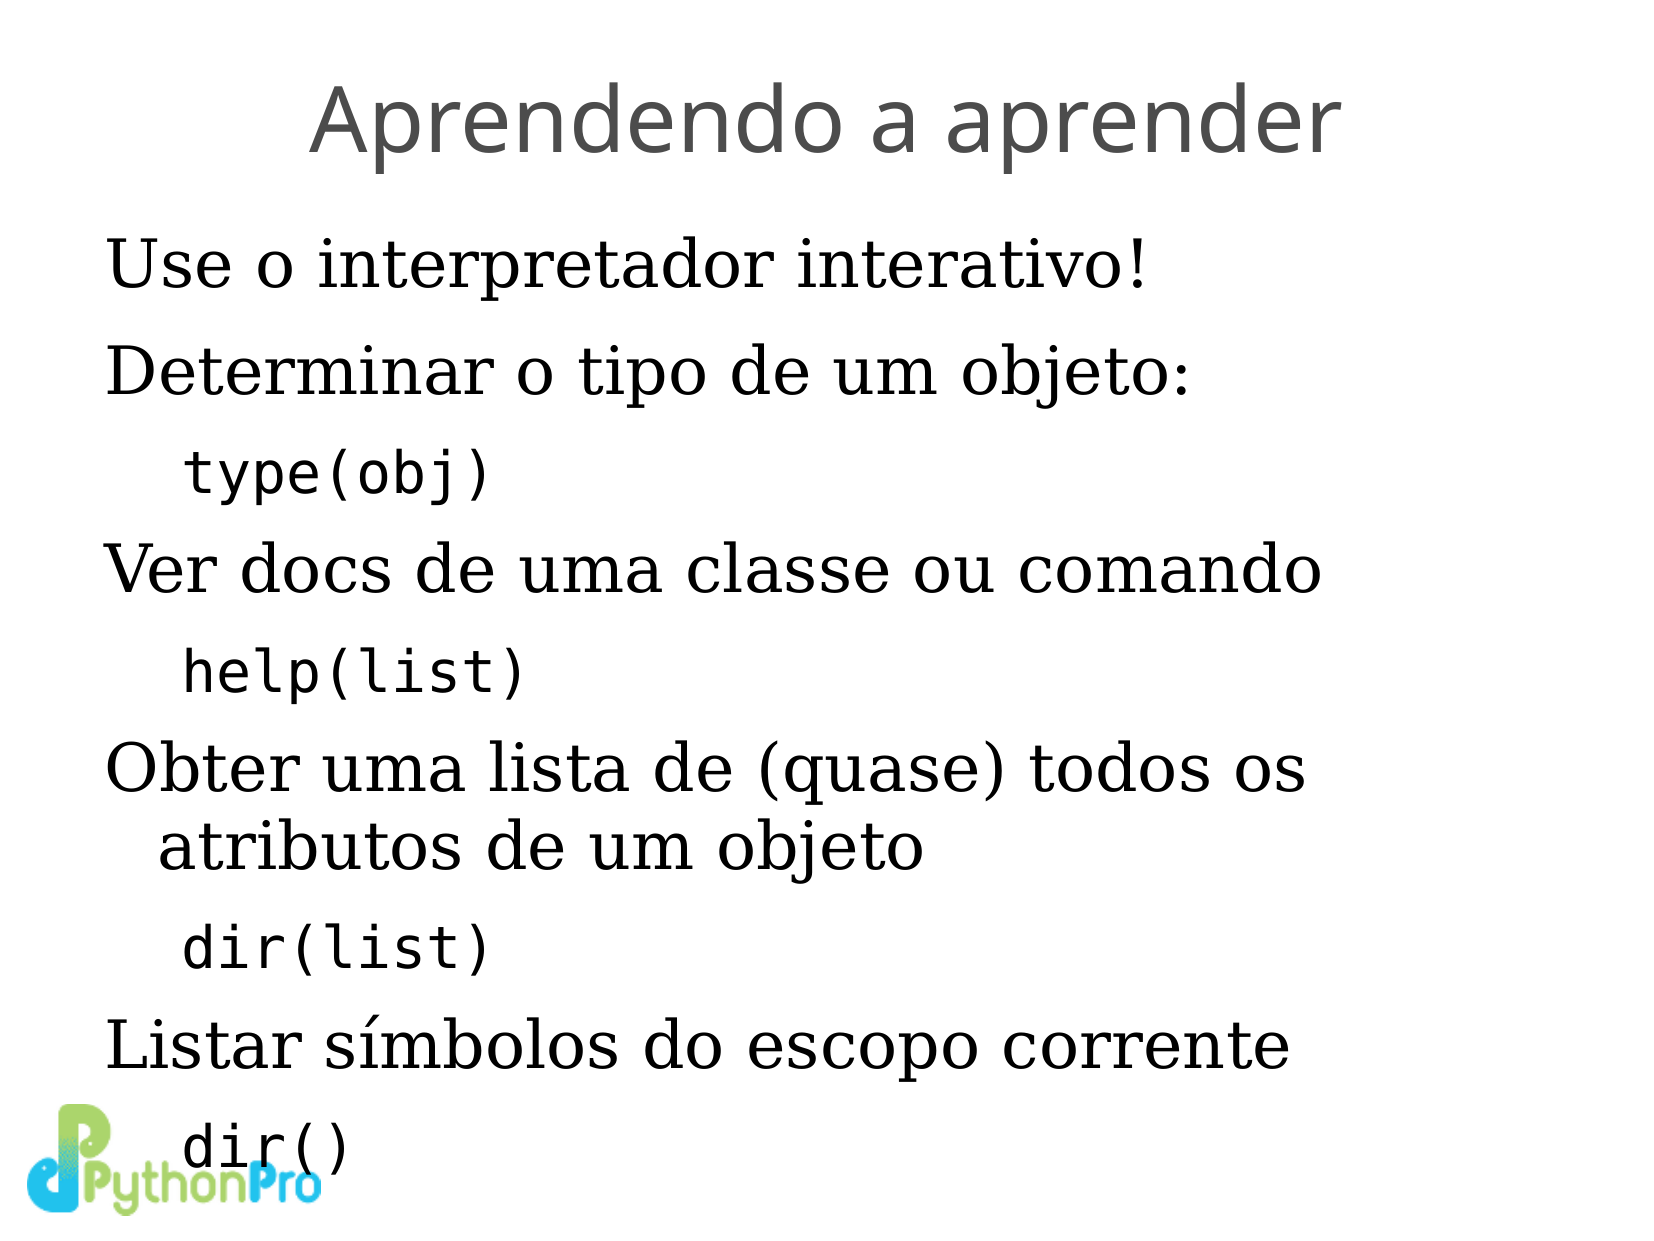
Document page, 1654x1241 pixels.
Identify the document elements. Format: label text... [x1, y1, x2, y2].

list Use o interpretador interativo! Determinar o tipo de um objeto: type(obj) Ver docs de uma classe ou comando help(list) Obter uma lista de (quase) todos os atributos de um objeto dir(list) Listar símbolos do escopo corrente dir() [86, 225, 1576, 1183]
picture [27, 1104, 321, 1216]
title Aprendendo a aprender [82, 13, 1571, 222]
